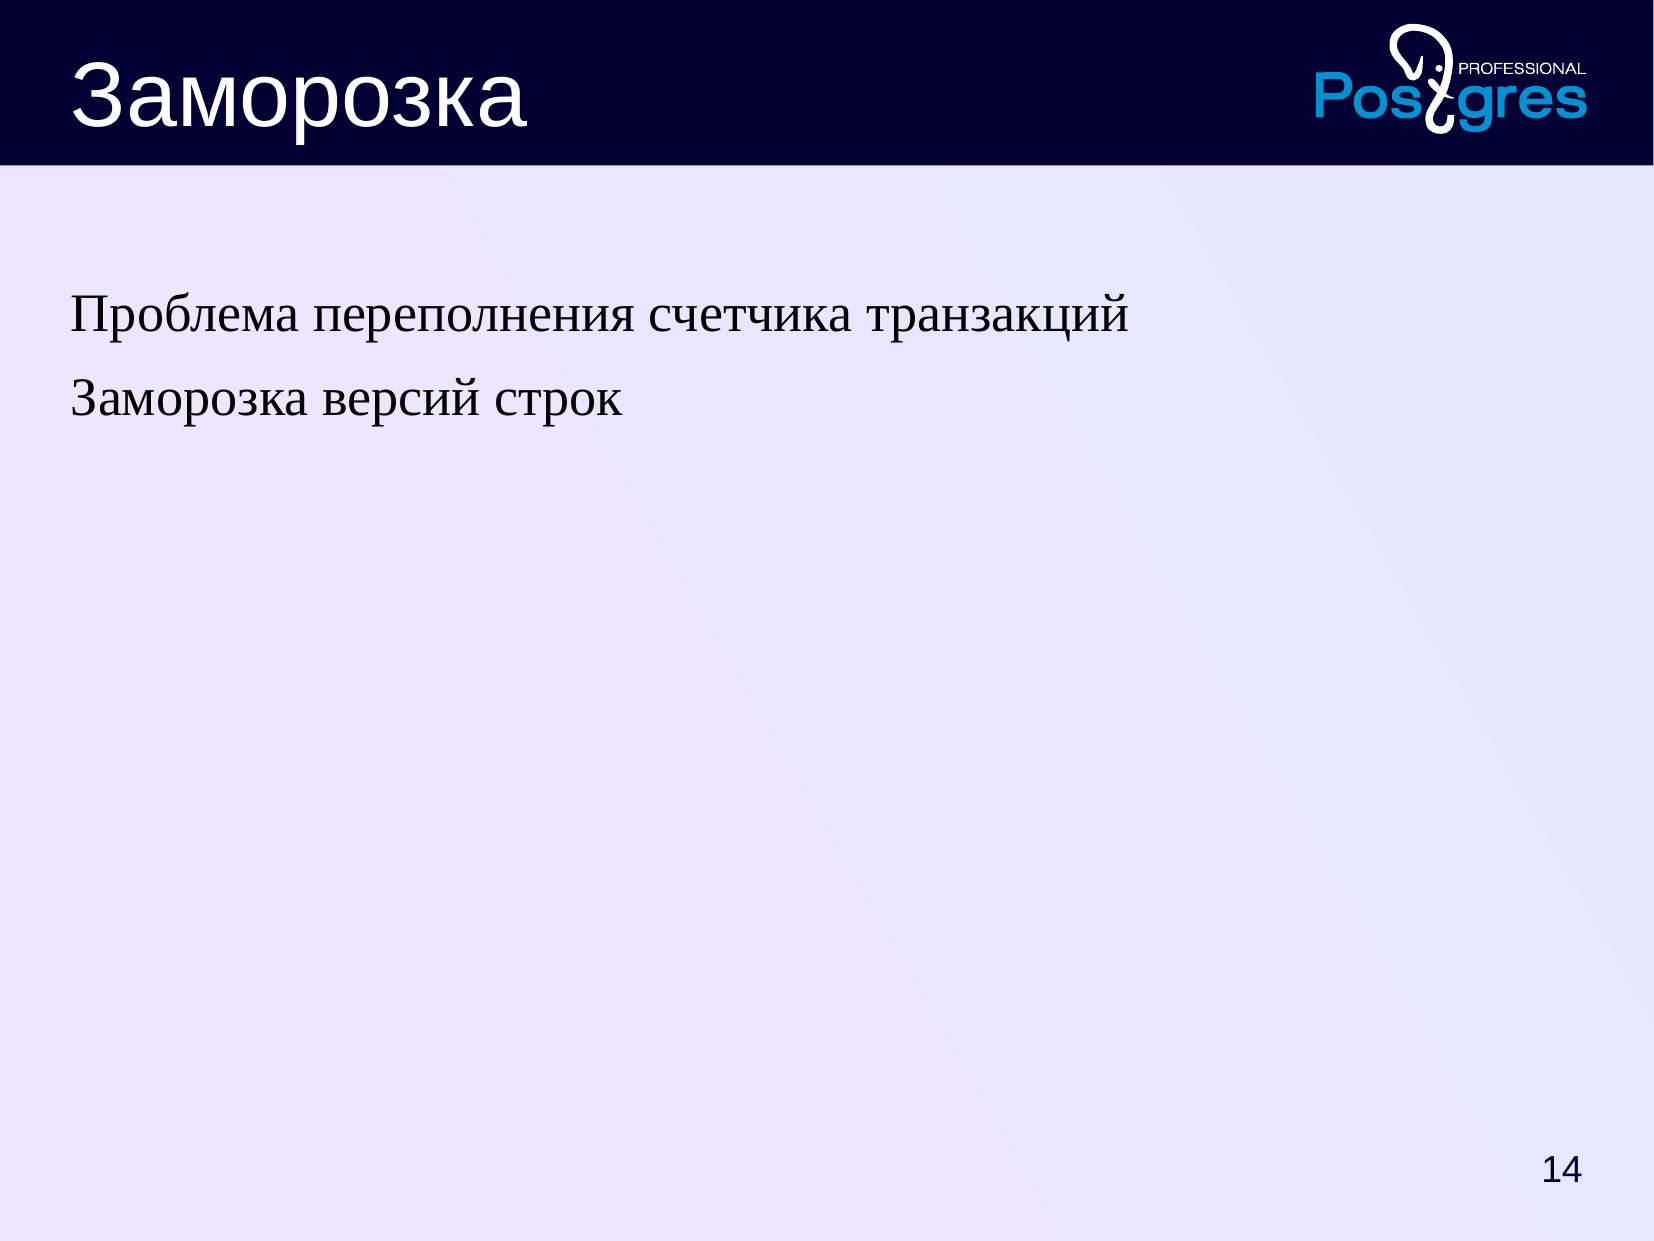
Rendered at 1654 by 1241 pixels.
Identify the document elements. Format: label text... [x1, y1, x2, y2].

title Заморозка [70, 43, 1241, 147]
list Проблема переполнения счетчика транзакций Заморозка версий строк [70, 283, 1559, 1003]
